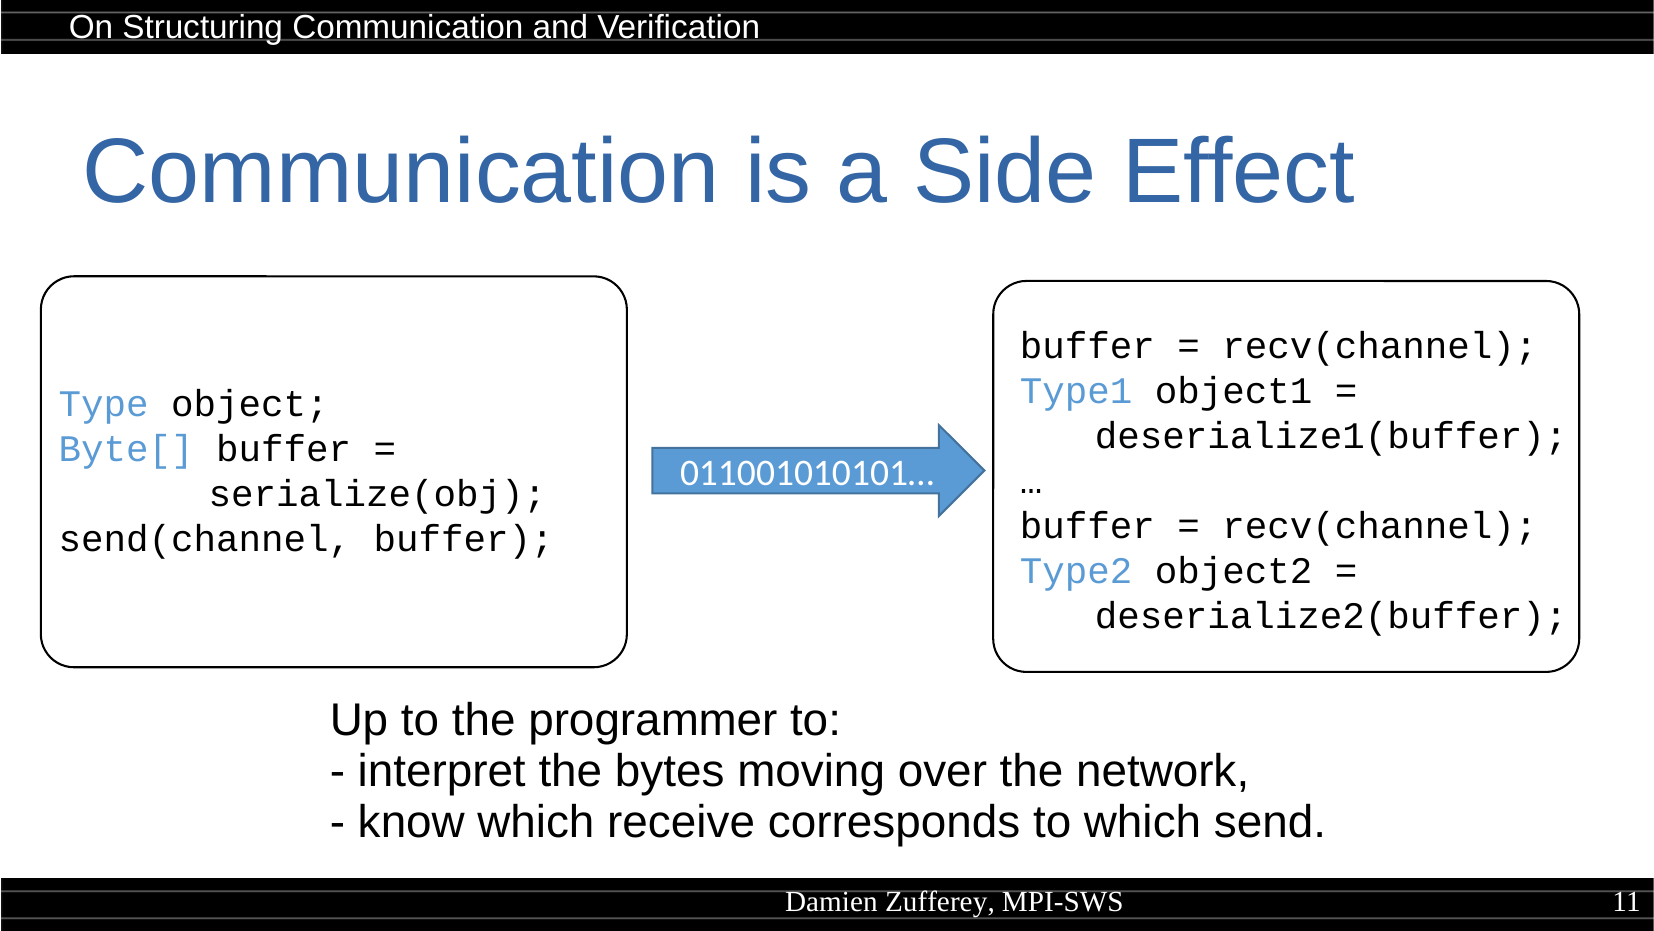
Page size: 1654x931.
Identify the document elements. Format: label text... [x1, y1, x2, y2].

text_box [993, 280, 1580, 672]
text_box buffer = recv(channel); Type1 object1 = deserialize1(buffer); … buffer = recv(channel); Type2 object2 = deserialize2(buffer); [1005, 314, 1591, 644]
text_box [40, 276, 627, 668]
picture [1, 878, 1654, 931]
text_box Up to the programmer to: - interpret the bytes moving over the network, - know which receive corresponds to which send. [315, 686, 1342, 856]
text_box 011001010101… [652, 425, 985, 517]
picture [1, 0, 1654, 54]
title Communication is a Side Effect [82, 92, 1571, 249]
text_box Type object; Byte[] buffer = serialize(obj); send(channel, buffer); [43, 371, 597, 567]
